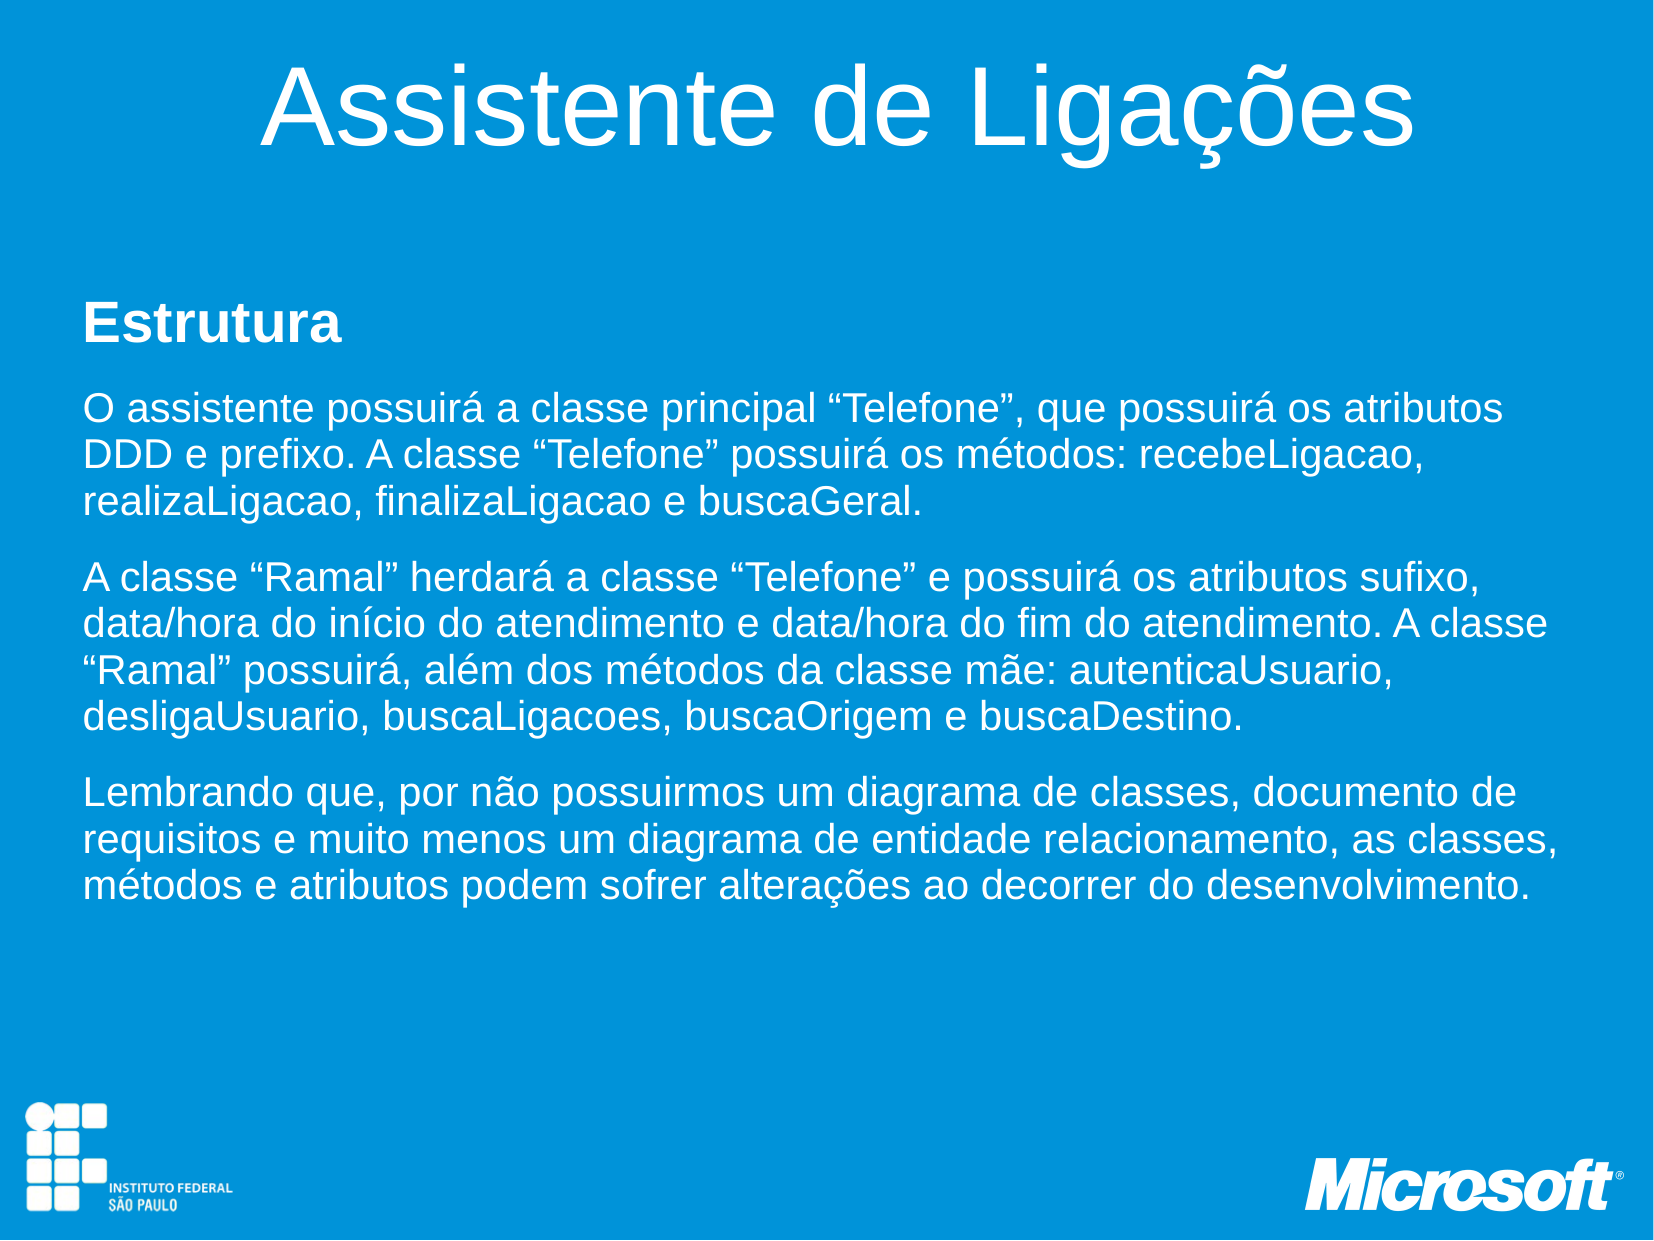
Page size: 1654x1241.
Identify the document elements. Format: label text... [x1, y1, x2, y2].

picture [118, 1197, 132, 1211]
picture [1382, 1171, 1422, 1210]
picture [146, 1199, 168, 1211]
picture [55, 1131, 79, 1155]
picture [26, 1103, 79, 1155]
picture [1420, 1170, 1524, 1211]
picture [82, 1159, 107, 1183]
list Estrutura O assistente possuirá a classe principal “Telefone”, que possuirá os atributos DDD e prefixo. A classe “Telefone” possuirá os métodos: recebeLigacao, realizaLigacao, finalizaLigacao e buscaGeral. A classe “Ramal” herdará a classe “Telefone” e possuirá os atributos sufixo, data/hora do início do atendimento e data/hora do fim do atendimento. A classe “Ramal” possuirá, além dos métodos da classe mãe: autenticaUsuario, desligaUsuario, buscaLigacoes, buscaOrigem e buscaDestino. Lembrando que, por não possuirmos um diagrama de classes, documento de requisitos e muito menos um diagrama de entidade relacionamento, as classes, métodos e atributos podem sofrer alterações ao decorrer do desenvolvimento. [82, 290, 1571, 1010]
picture [185, 1184, 200, 1192]
picture [155, 1184, 168, 1192]
picture [55, 1159, 79, 1183]
picture [227, 1184, 232, 1192]
picture [218, 1184, 224, 1192]
picture [138, 1199, 144, 1209]
picture [27, 1186, 51, 1211]
picture [27, 1159, 51, 1183]
picture [170, 1199, 176, 1211]
picture [82, 1104, 107, 1128]
picture [1525, 1159, 1612, 1211]
picture [118, 1184, 126, 1192]
picture [1364, 1172, 1383, 1209]
picture [1306, 1159, 1369, 1209]
text_box Assistente de Ligações [94, 35, 1583, 178]
picture [55, 1186, 79, 1211]
picture [1373, 1159, 1386, 1166]
